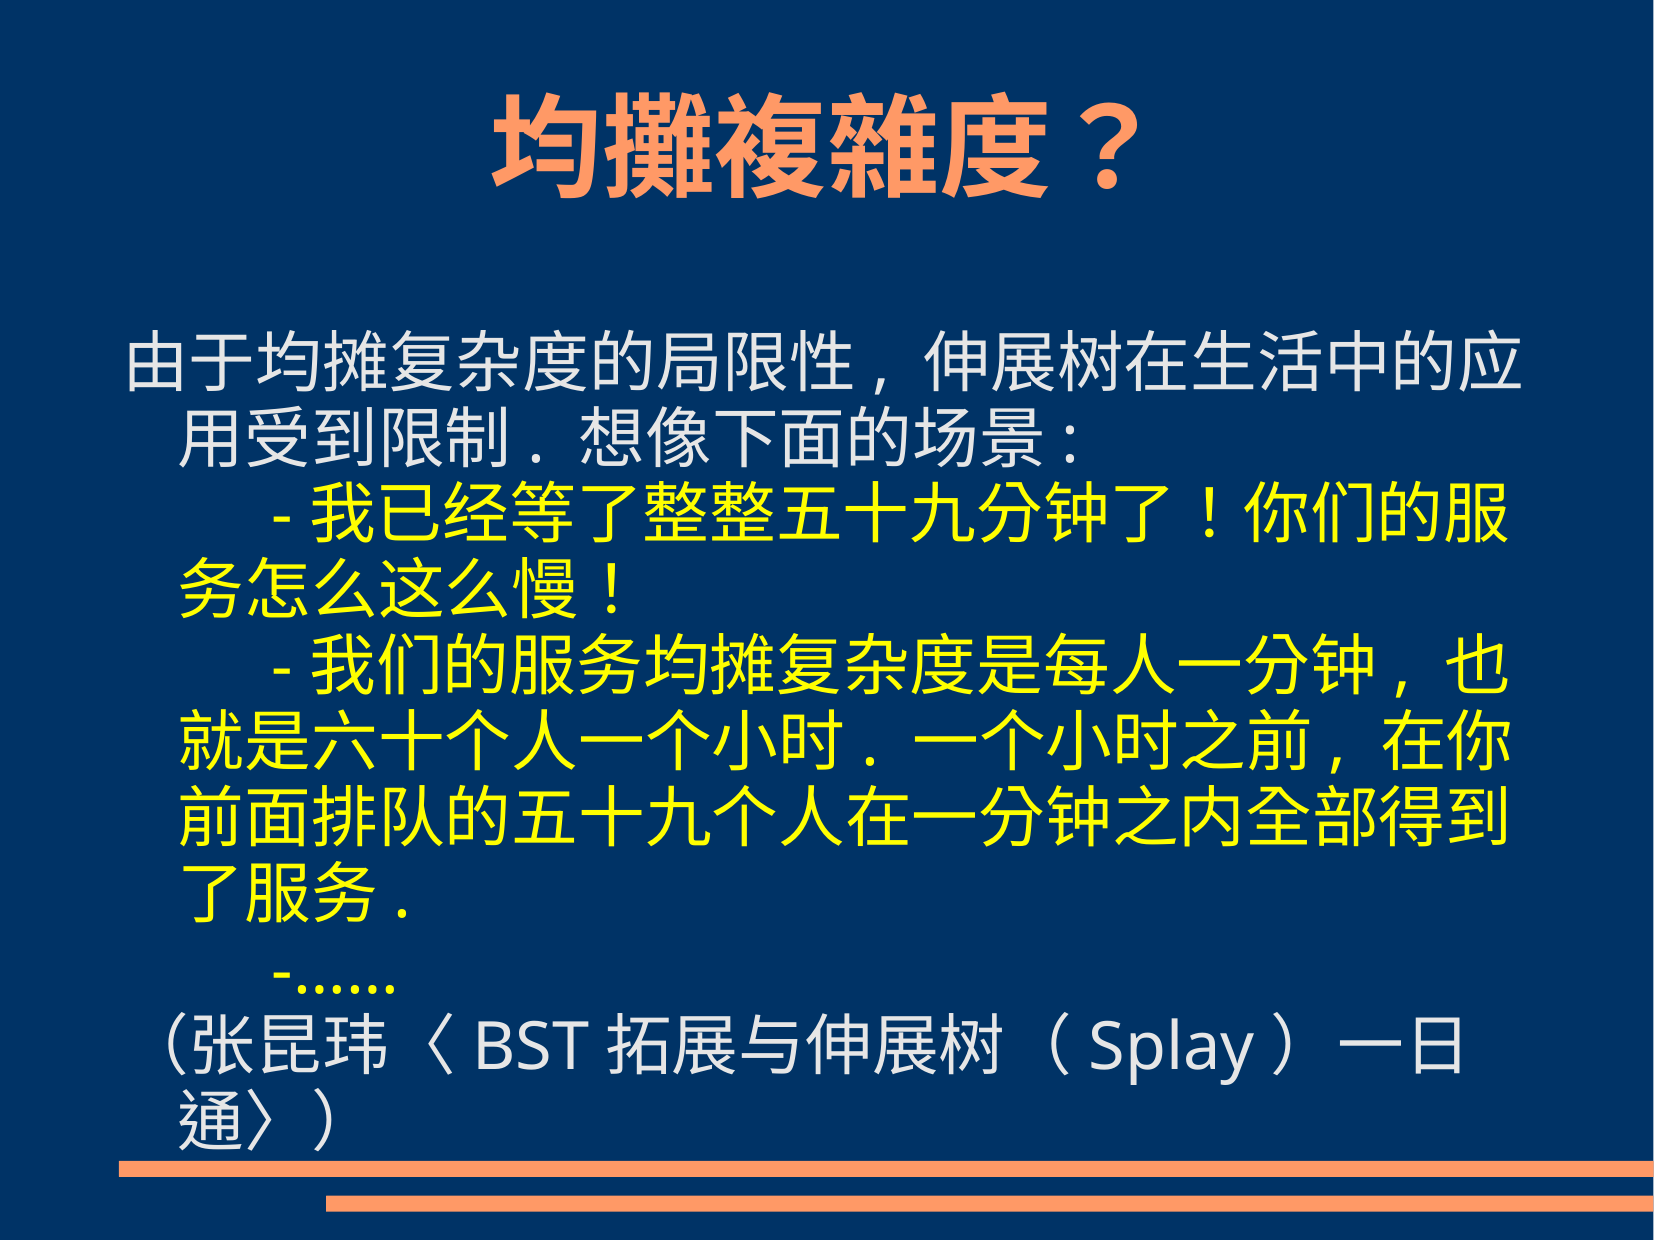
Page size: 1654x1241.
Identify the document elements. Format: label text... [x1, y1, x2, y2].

title 均攤複雜度？ [121, 46, 1534, 253]
list 由于均摊复杂度的局限性, 伸展树在生活中的应用受到限制. 想像下面的场景: -我已经等了整整五十九分钟了！你们的服务怎么这么慢！ -我们的服务均摊复杂度是每人一分钟, 也就是六十个人一个小时. 一个小时之前, 在你前面排队的五十九个人在一分钟之内全部得到了服务. -…… （张昆玮〈BST拓展与伸展树（Splay）一日通〉） [121, 322, 1561, 1132]
